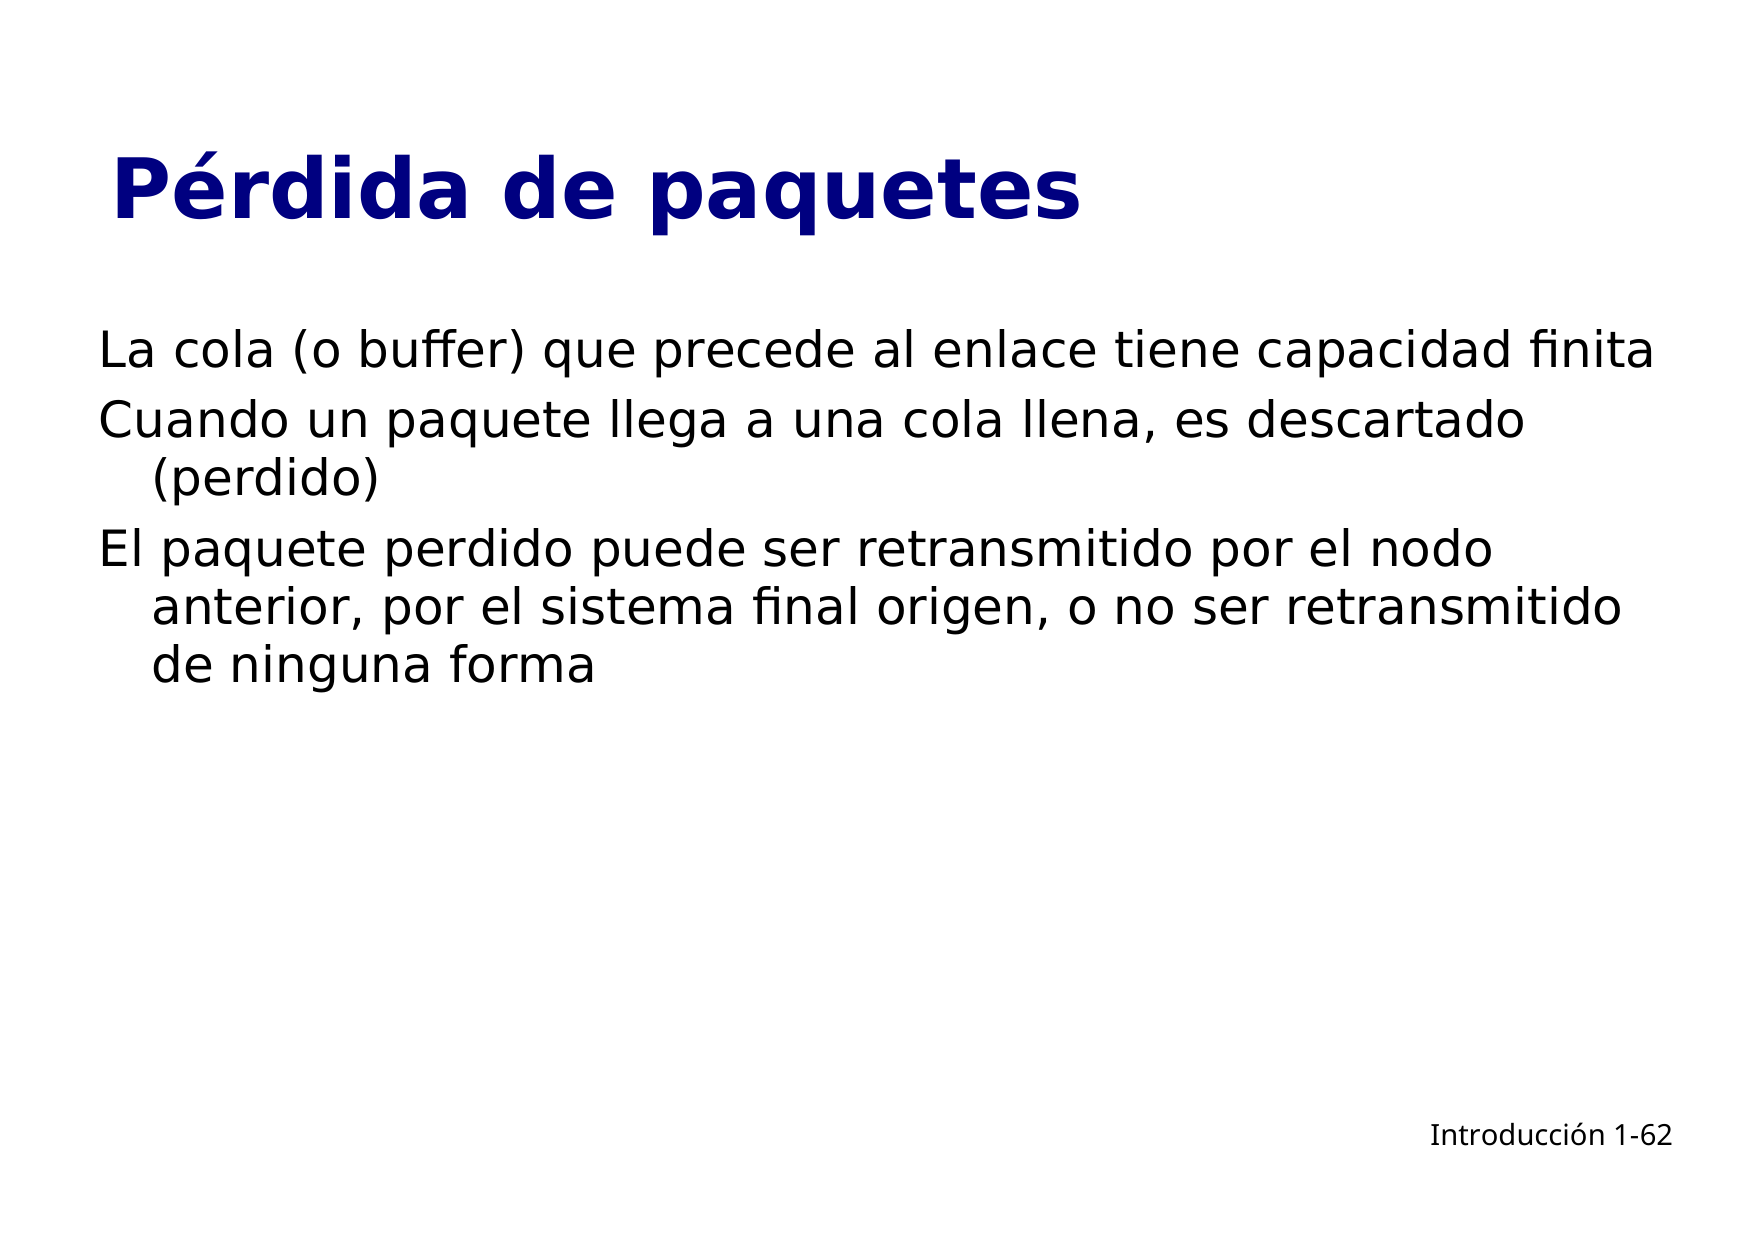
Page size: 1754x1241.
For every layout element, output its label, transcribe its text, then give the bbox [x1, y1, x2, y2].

title Pérdida de paquetes [96, 74, 1672, 305]
list La cola (o buffer) que precede al enlace tiene capacidad finita Cuando un paquete llega a una cola llena, es descartado (perdido) El paquete perdido puede ser retransmitido por el nodo anterior, por el sistema final origen, o no ser retransmitido de ninguna forma [96, 320, 1672, 1109]
